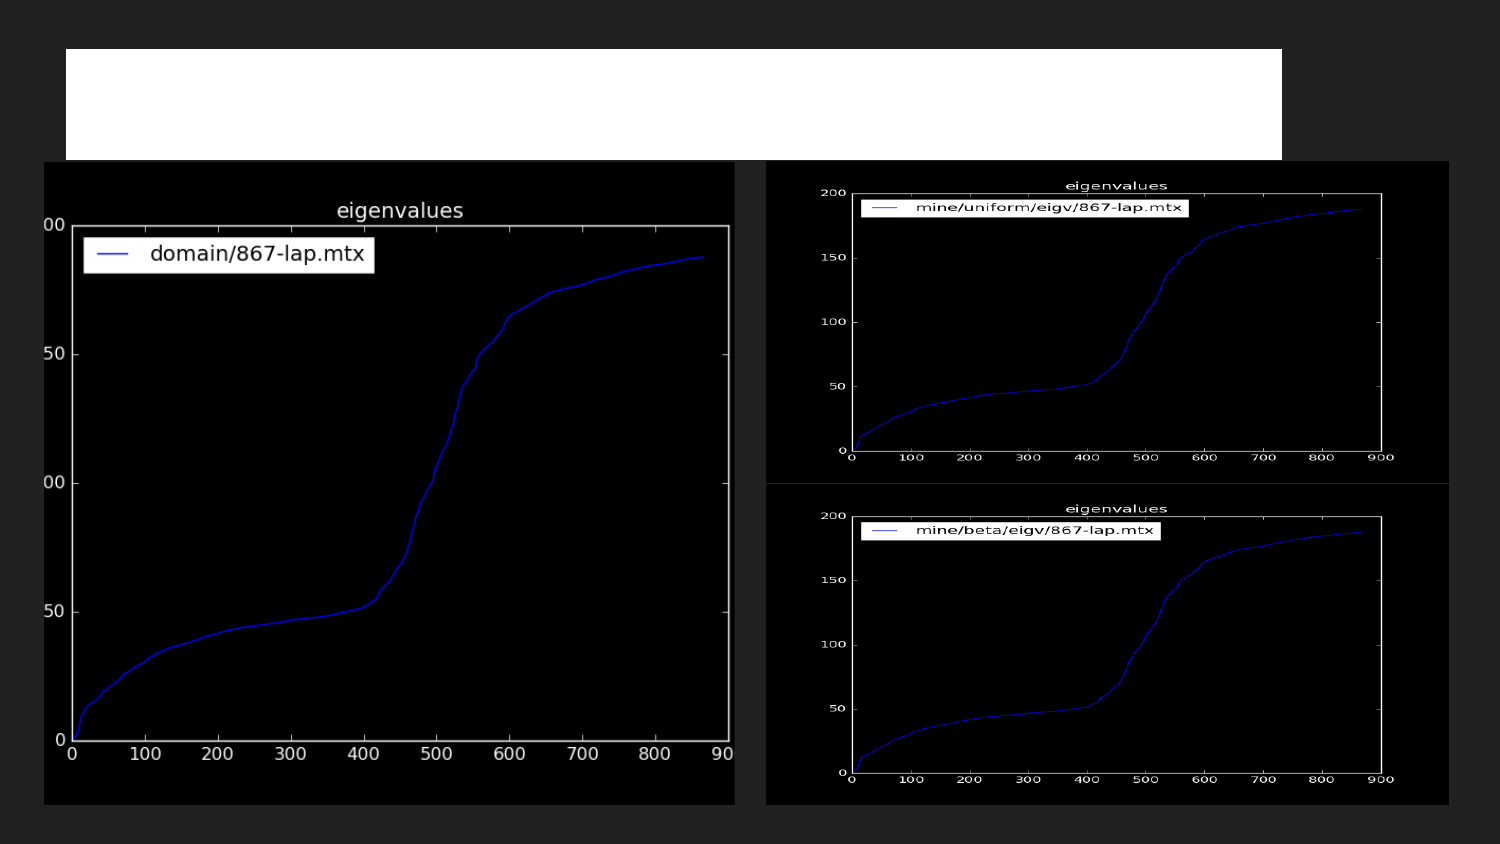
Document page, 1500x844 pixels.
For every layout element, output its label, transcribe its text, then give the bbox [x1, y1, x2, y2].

title Idea3: eigenvalues function [51, 24, 1449, 177]
picture [766, 161, 1449, 483]
picture [766, 484, 1449, 805]
picture [44, 162, 735, 805]
